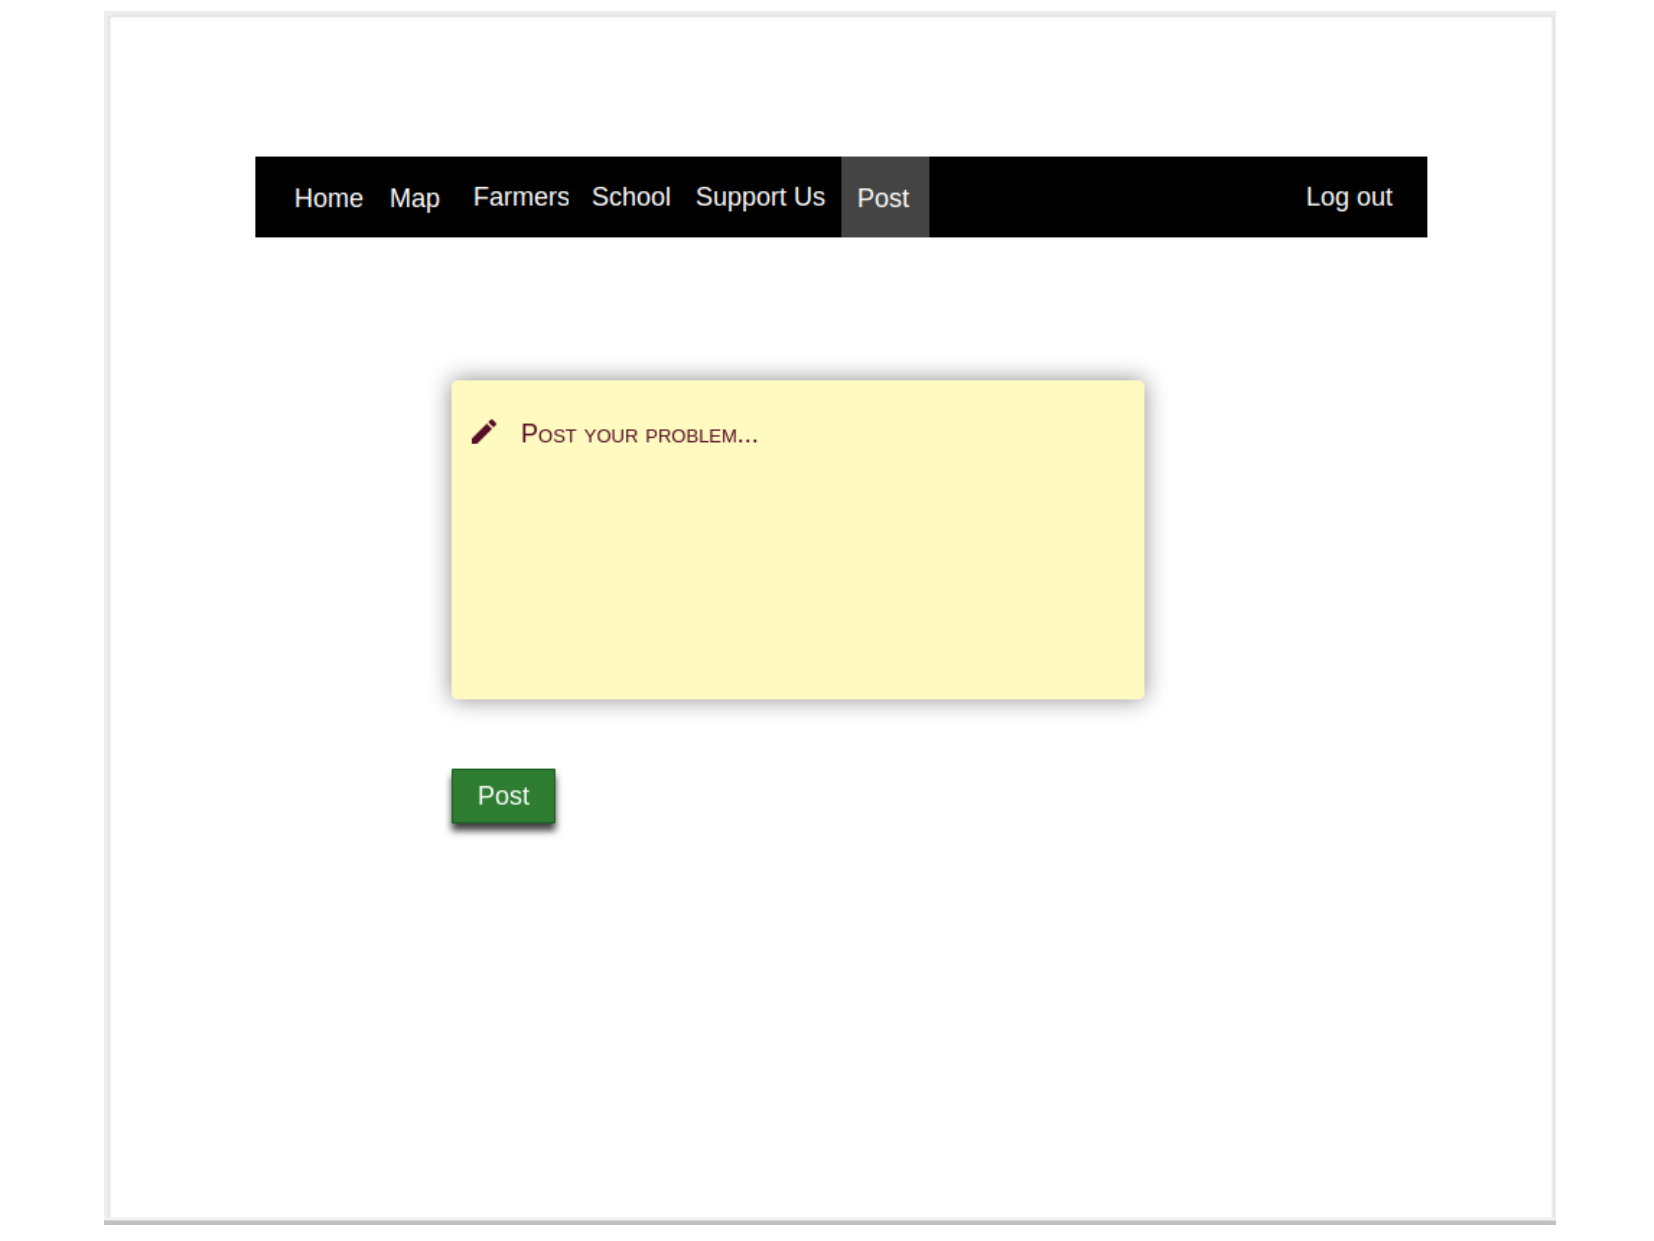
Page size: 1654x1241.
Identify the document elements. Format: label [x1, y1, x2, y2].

picture [104, 11, 1556, 1225]
